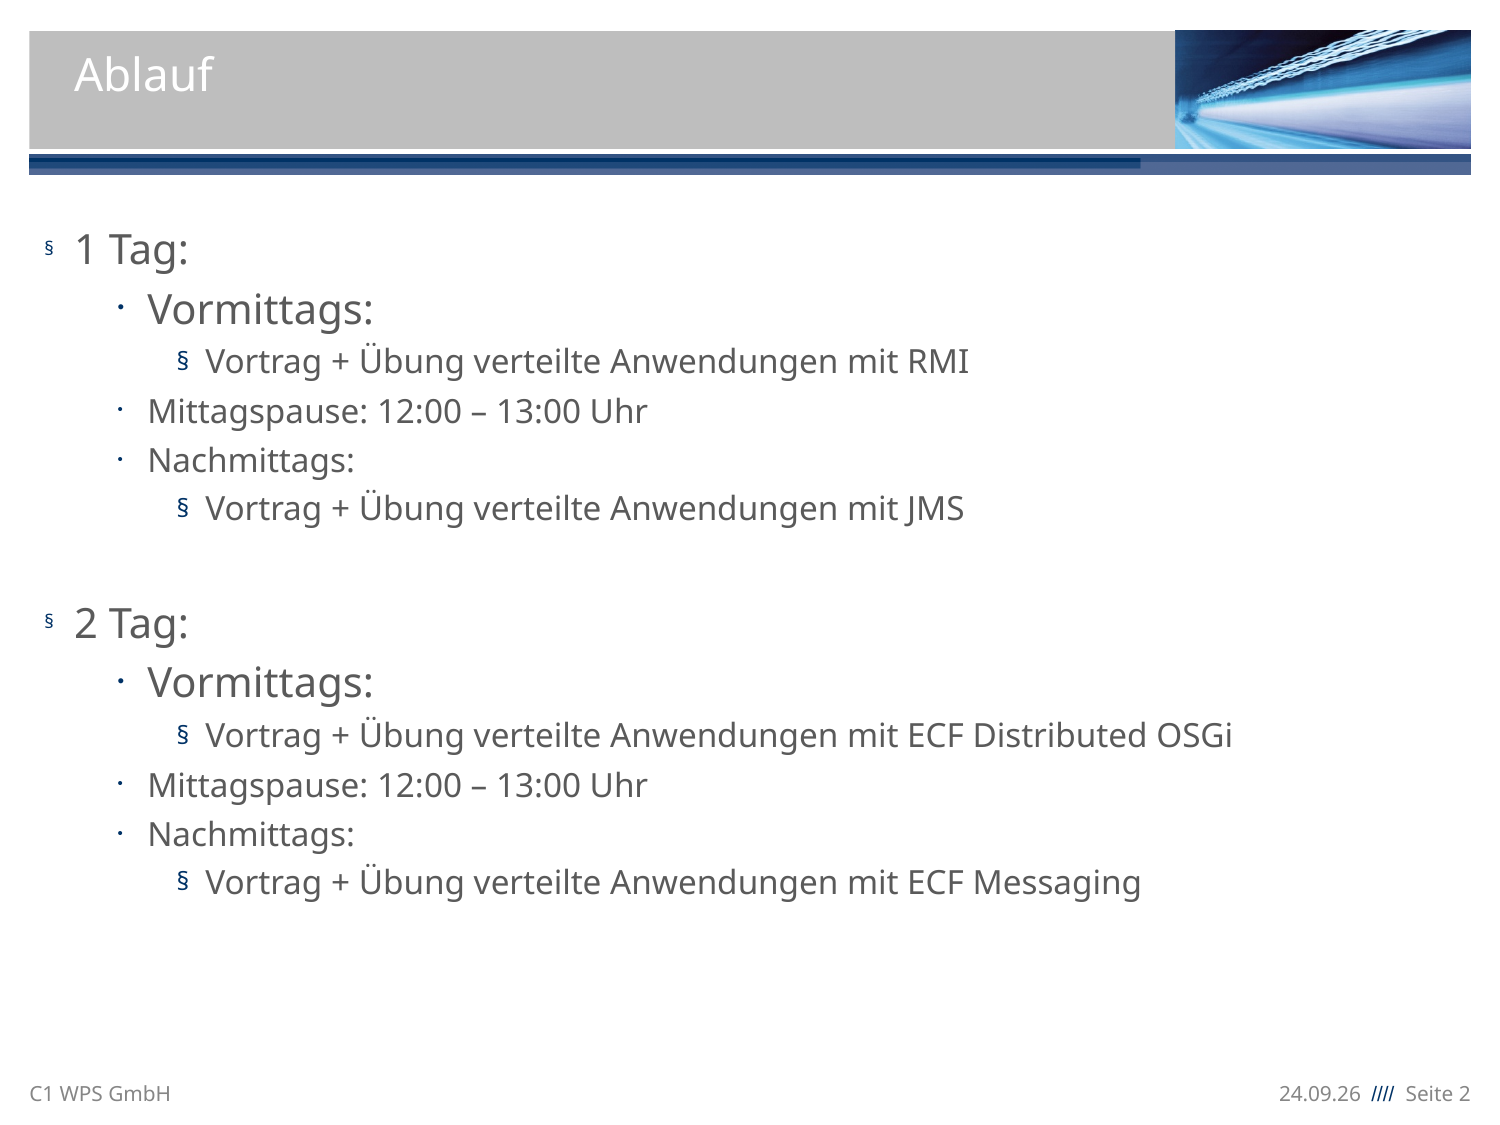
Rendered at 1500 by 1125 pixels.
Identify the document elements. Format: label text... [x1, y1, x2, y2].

picture [1175, 30, 1471, 149]
list 1 Tag: Vormittags: Vortrag + Übung verteilte Anwendungen mit RMI Mittagspause: 12:00 – 13:00 Uhr Nachmittags: Vortrag + Übung verteilte Anwendungen mit JMS 2 Tag: Vormittags: Vortrag + Übung verteilte Anwendungen mit ECF Distributed OSGi Mittagspause: 12:00 – 13:00 Uhr Nachmittags: Vortrag + Übung verteilte Anwendungen mit ECF Messaging [29, 208, 1471, 1059]
picture [29, 154, 1471, 175]
title Ablauf [29, 31, 1176, 149]
